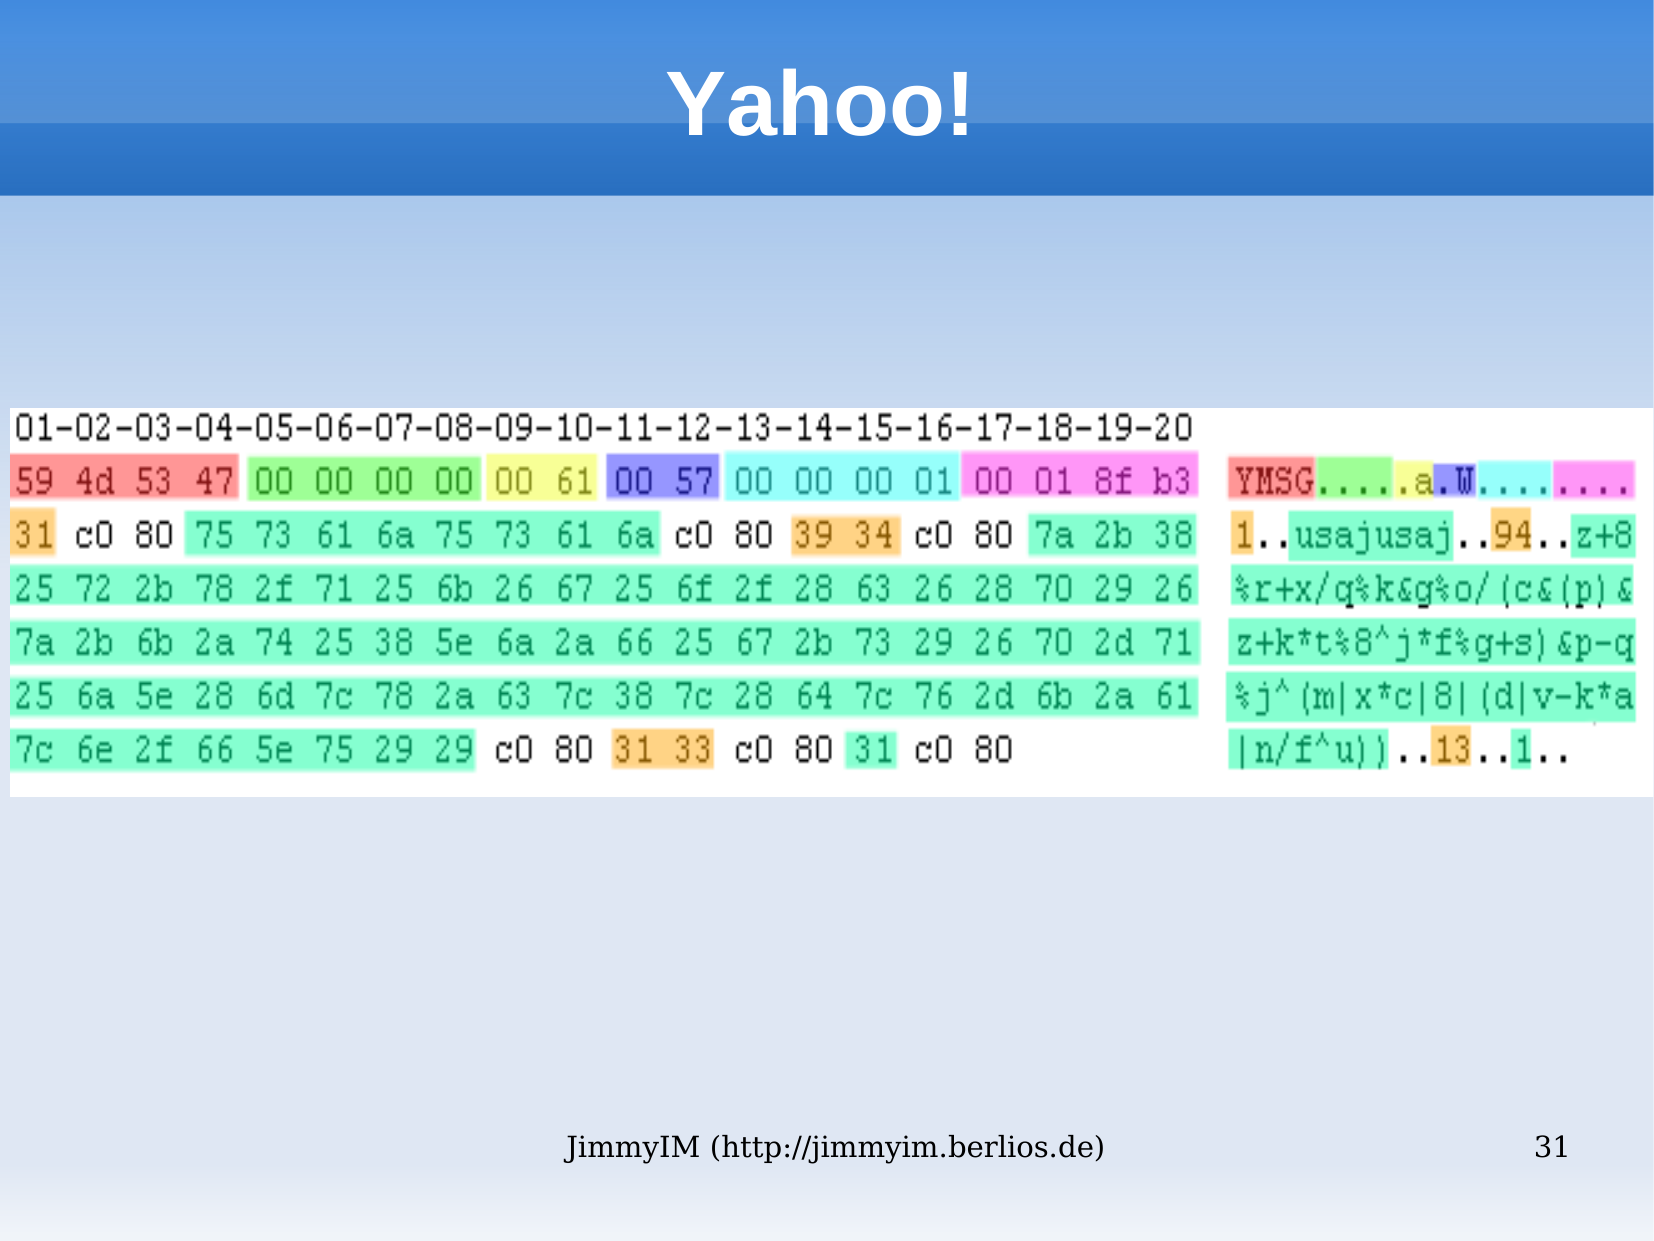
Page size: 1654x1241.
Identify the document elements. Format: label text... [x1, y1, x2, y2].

title Yahoo! [76, 0, 1565, 208]
picture [0, 0, 1654, 1241]
